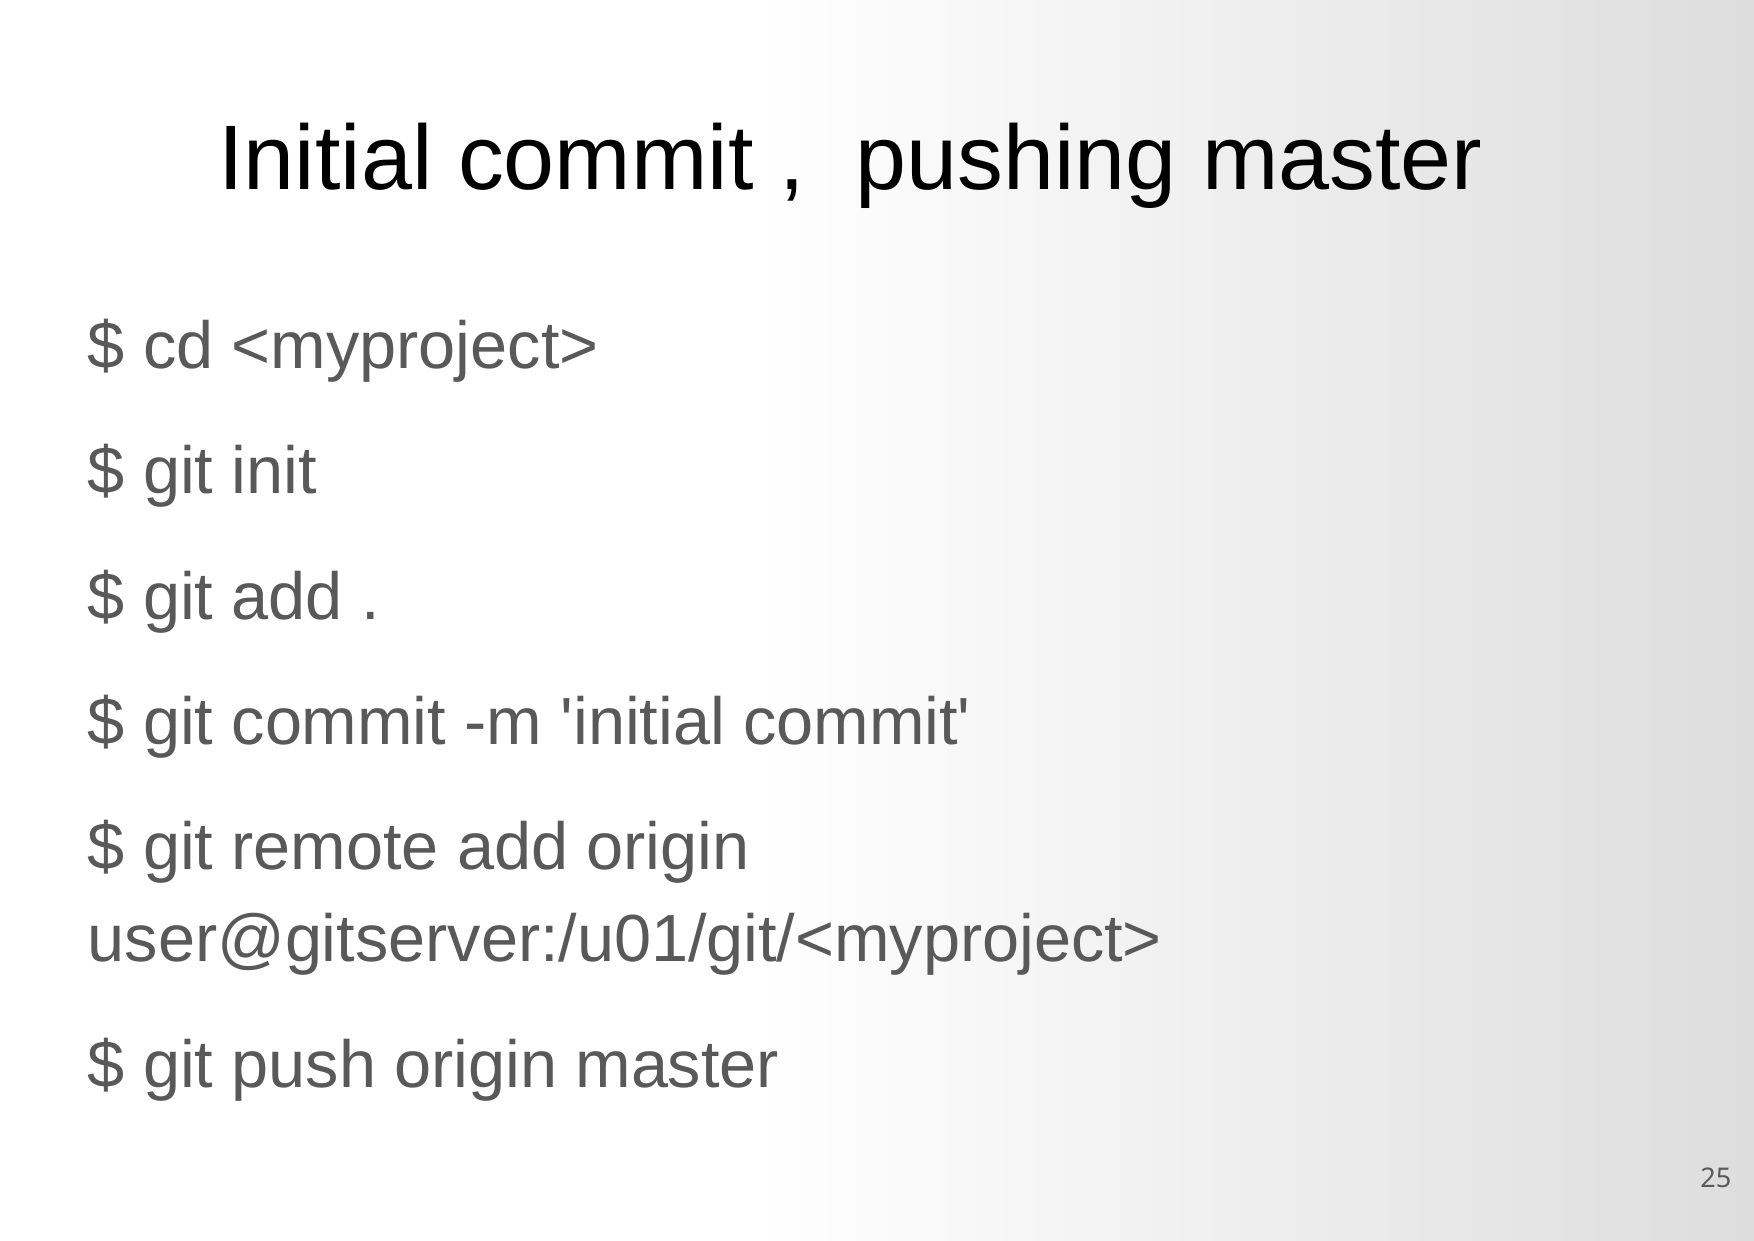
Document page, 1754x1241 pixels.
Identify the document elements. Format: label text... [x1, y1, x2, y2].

list $ cd <myproject> $ git init $ git add . $ git commit -m 'initial commit' $ git remote add origin user@gitserver:/u01/git/<myproject> $ git push origin master [87, 290, 1667, 1010]
slide_number <number> [1641, 1145, 1747, 1241]
title Initial commit , pushing master [87, 49, 1667, 257]
